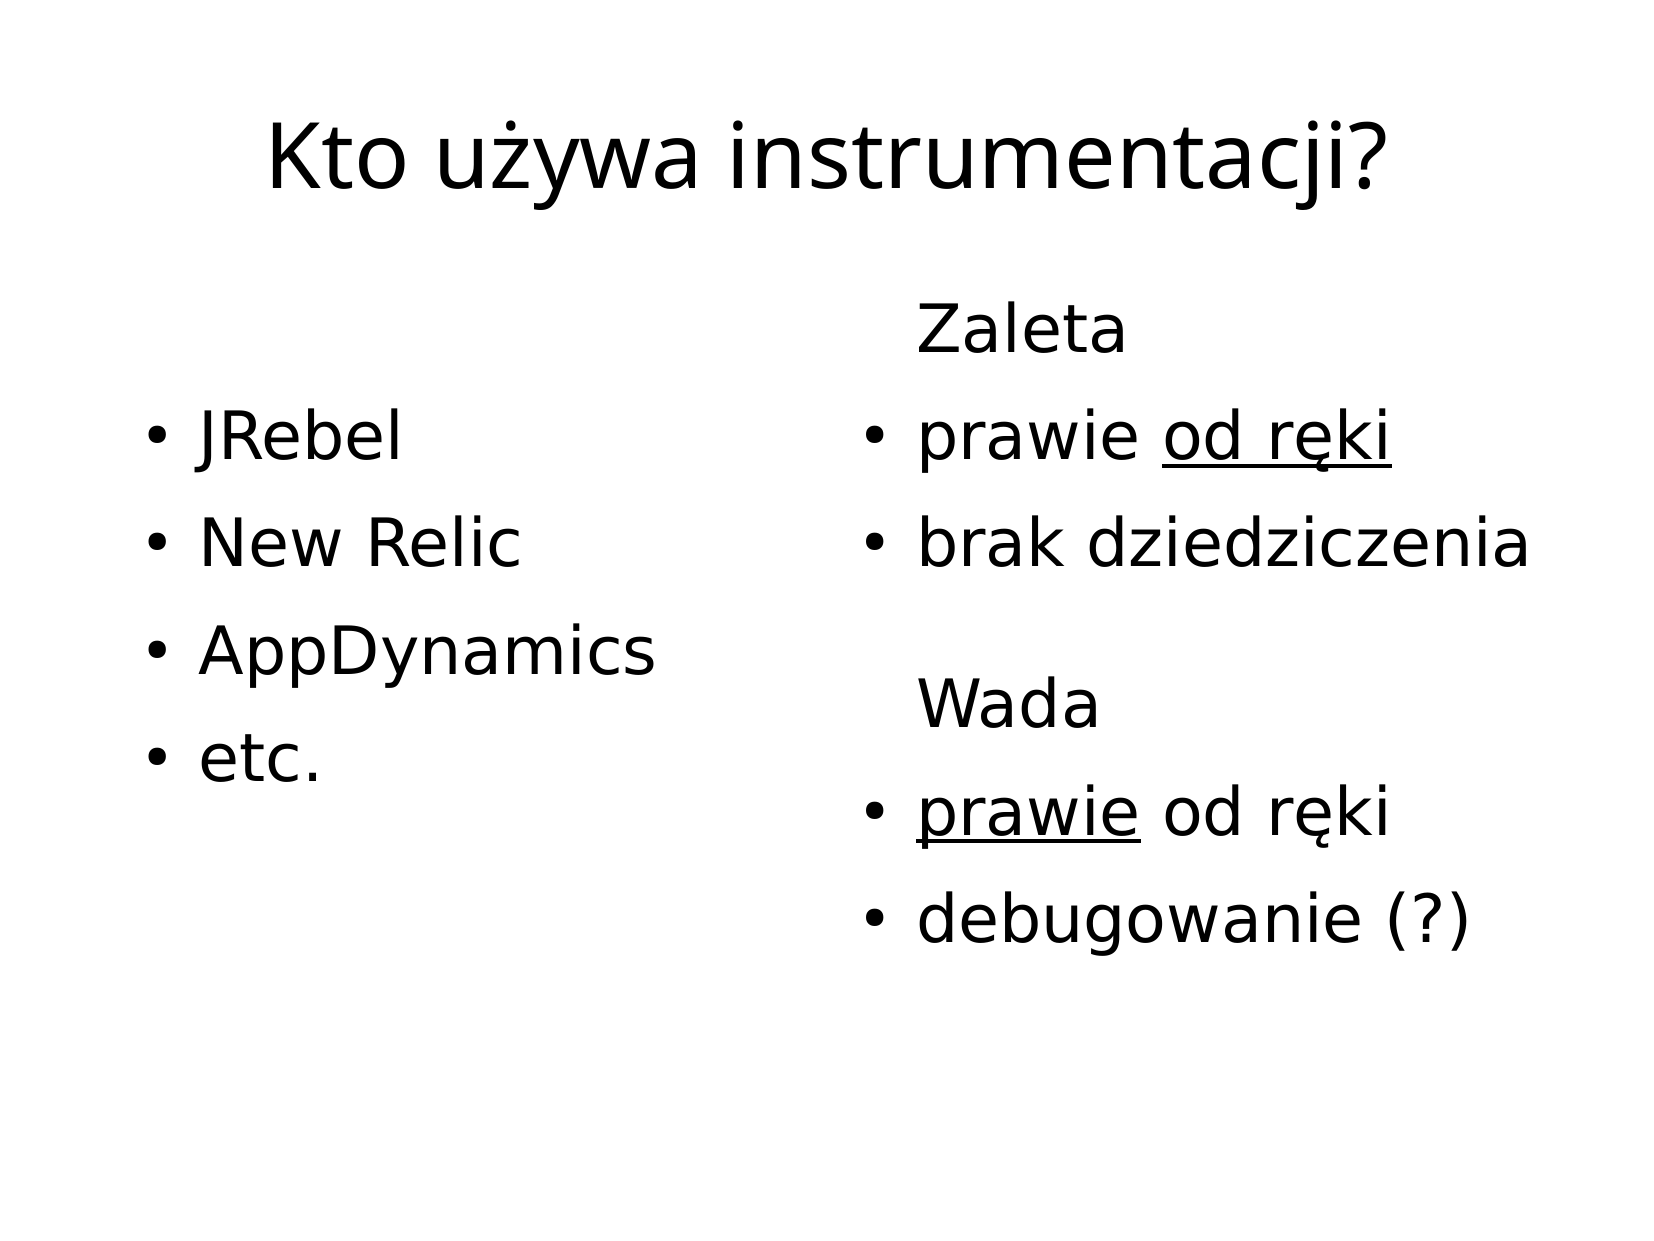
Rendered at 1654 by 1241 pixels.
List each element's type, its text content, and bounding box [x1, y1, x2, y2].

list JRebel New Relic AppDynamics etc. [82, 290, 809, 1010]
list Wada prawie od ręki debugowanie (?) [845, 665, 1572, 1009]
title Kto używa instrumentacji? [82, 49, 1571, 257]
list Zaleta prawie od ręki brak dziedziczenia [845, 290, 1572, 634]
